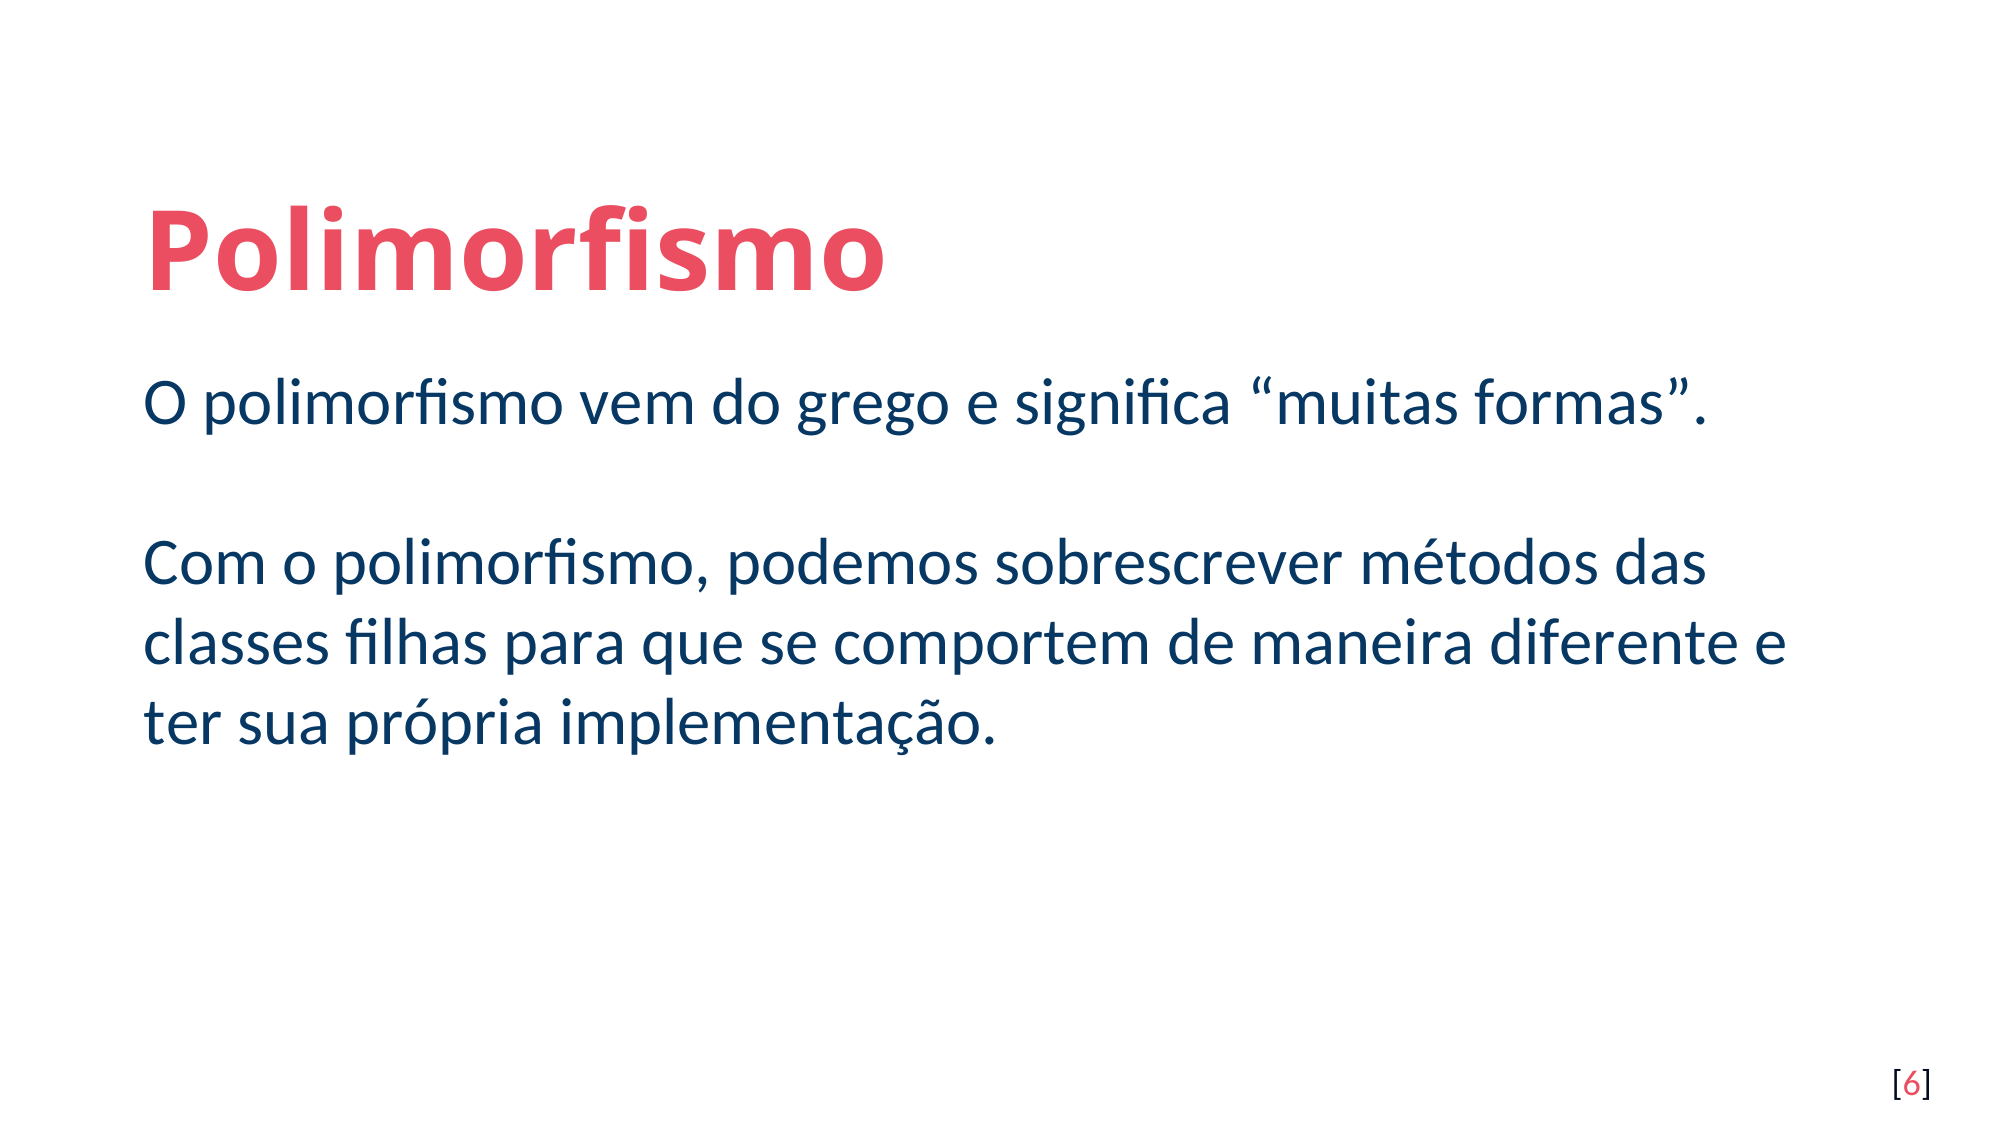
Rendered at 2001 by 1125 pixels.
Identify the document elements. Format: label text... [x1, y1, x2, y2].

text_box Polimorfismo [123, 139, 1878, 323]
text_box O polimorfismo vem do grego e significa “muitas formas”. Com o polimorfismo, podemos sobrescrever métodos das classes filhas para que se comportem de maneira diferente e ter sua própria implementação. [123, 323, 1878, 792]
slide_number [6] [1871, 1038, 1992, 1125]
